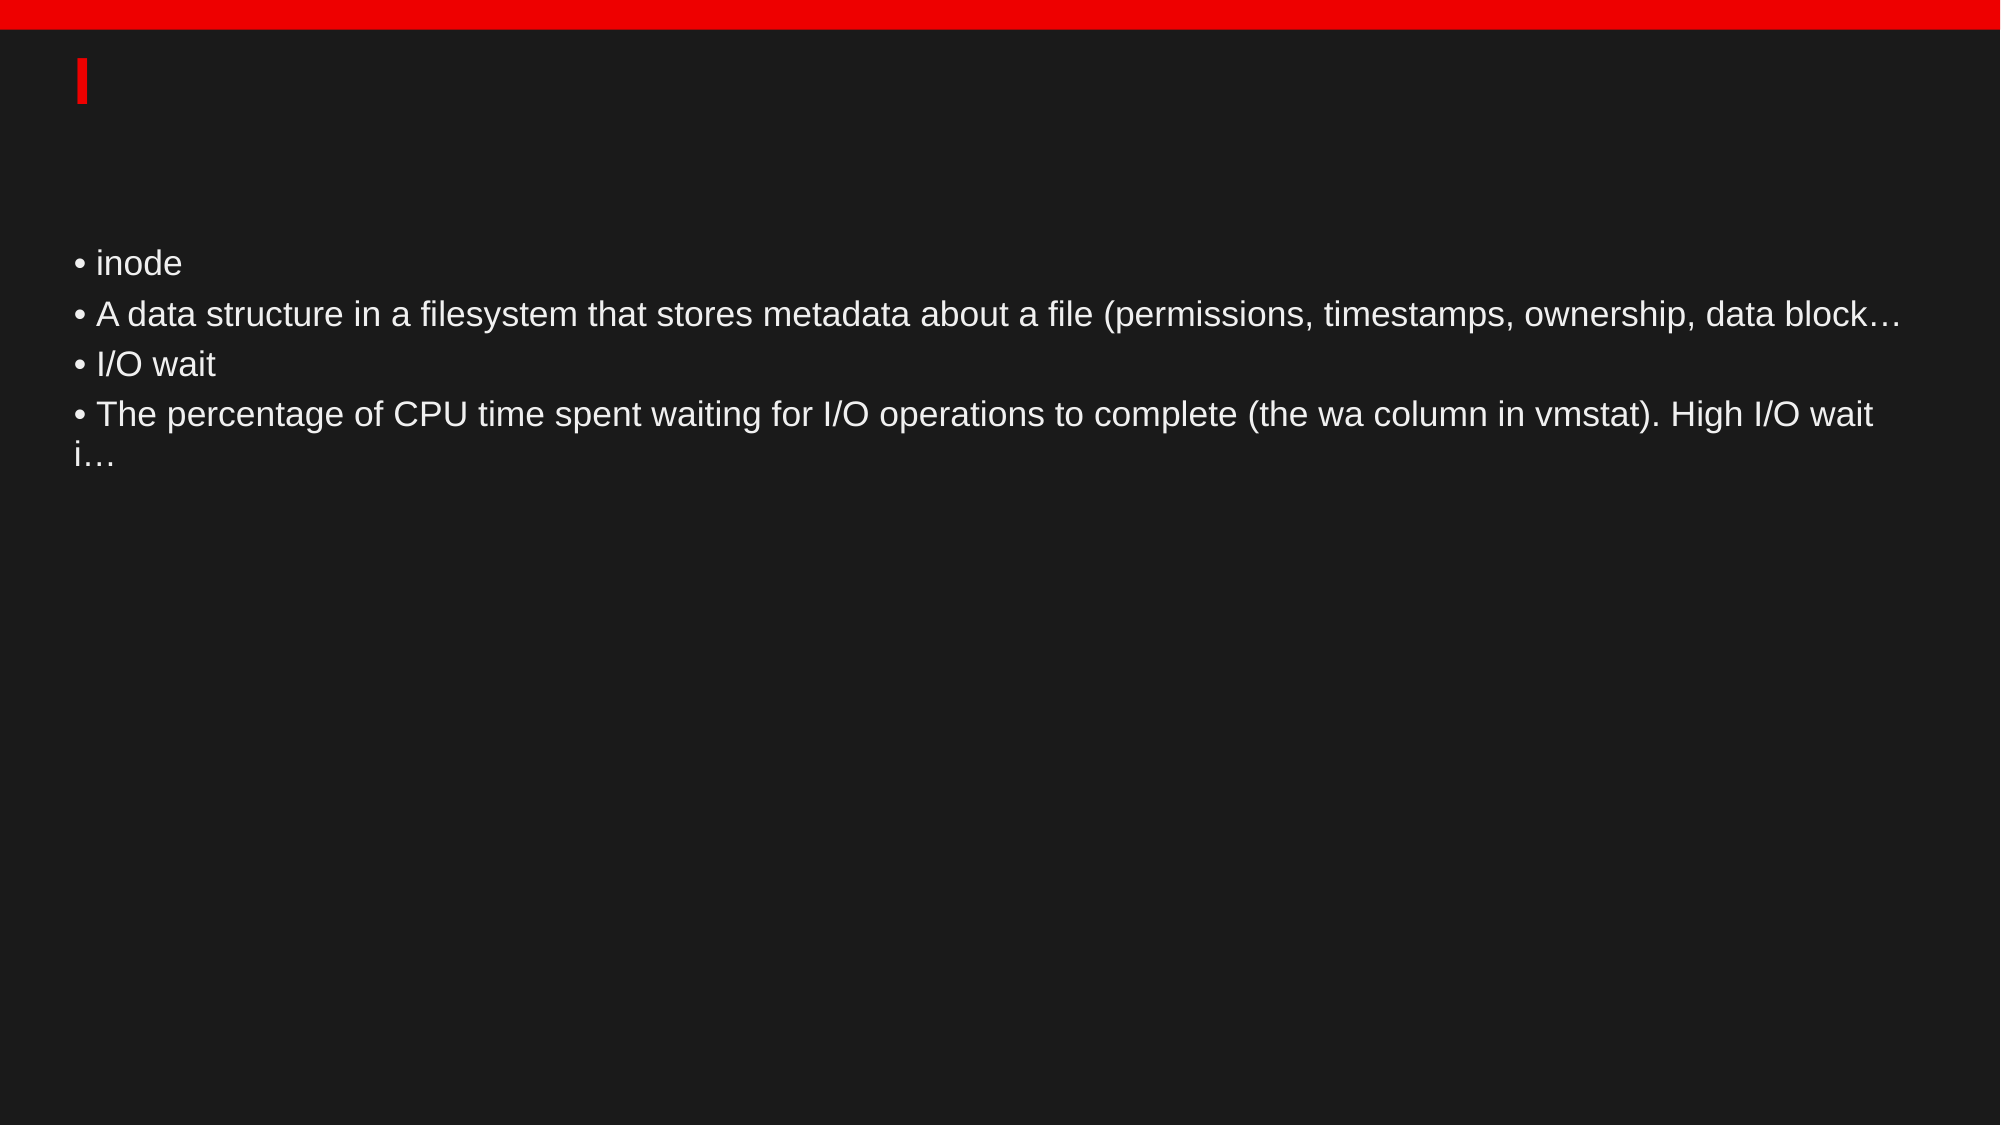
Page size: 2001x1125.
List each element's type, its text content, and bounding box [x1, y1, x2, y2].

text_box [0, 0, 2001, 30]
text_box I [59, 36, 1942, 208]
text_box • inode • A data structure in a filesystem that stores metadata about a file (permissions, timestamps, ownership, data block… • I/O wait • The percentage of CPU time spent waiting for I/O operations to complete (the wa column in vmstat). High I/O wait i… [59, 236, 1942, 1037]
